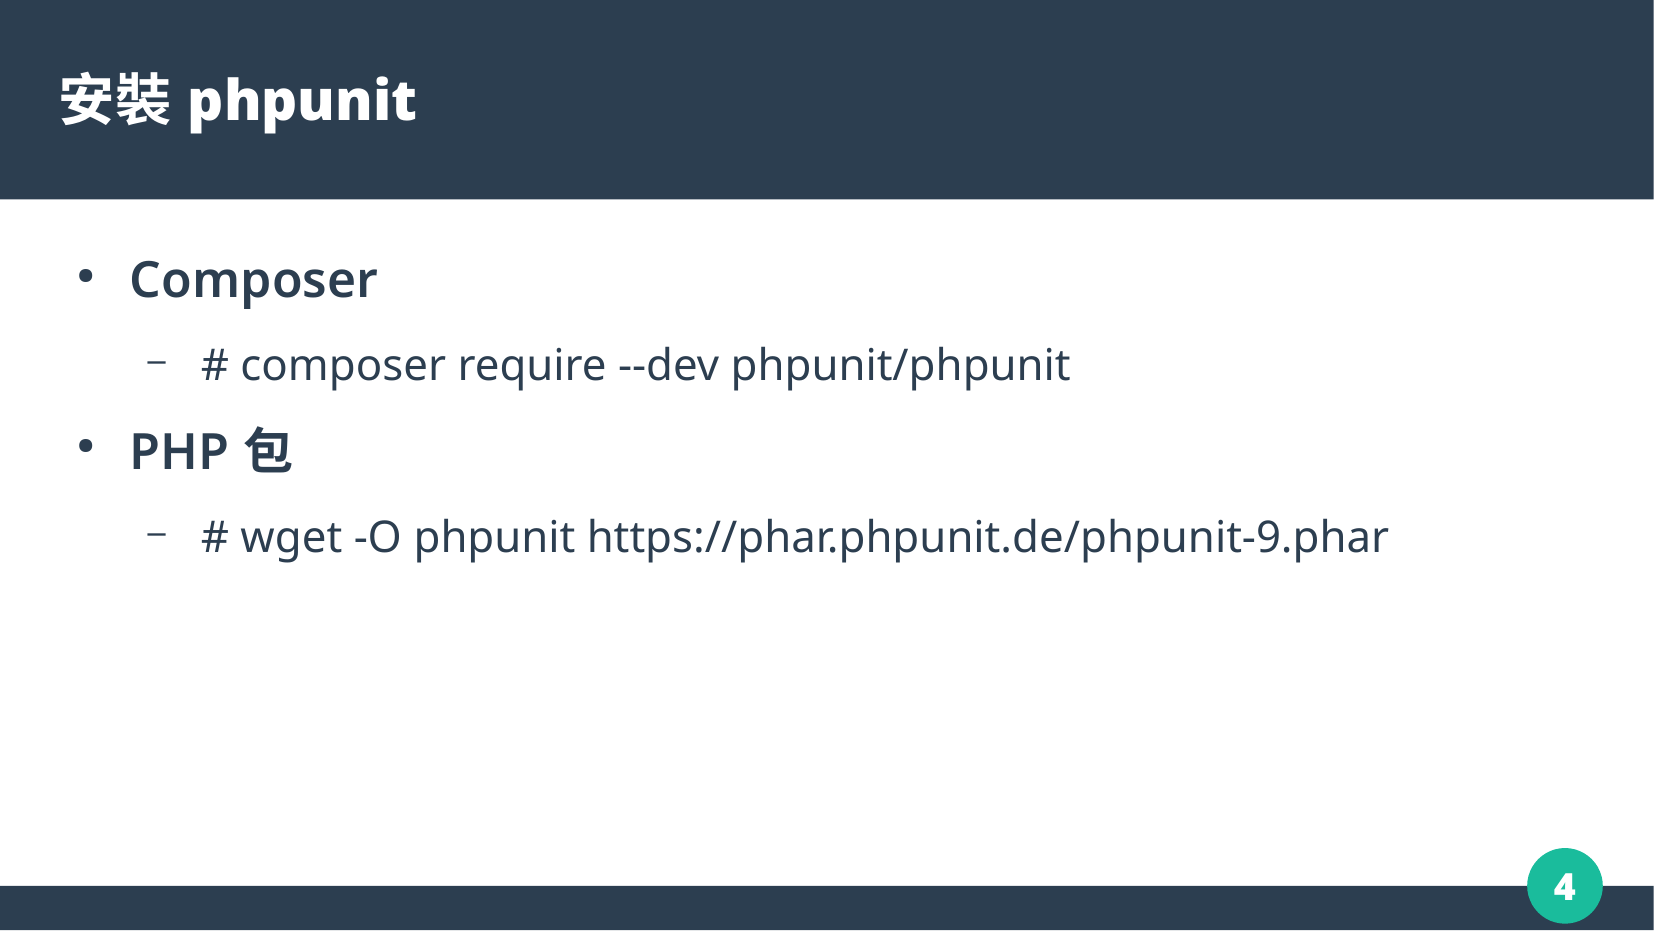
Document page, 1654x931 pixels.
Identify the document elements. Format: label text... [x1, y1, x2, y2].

list Composer # composer require --dev phpunit/phpunit PHP包 # wget -O phpunit https://phar.phpunit.de/phpunit-9.phar [59, 243, 1595, 864]
title 安裝phpunit [59, 37, 1595, 155]
